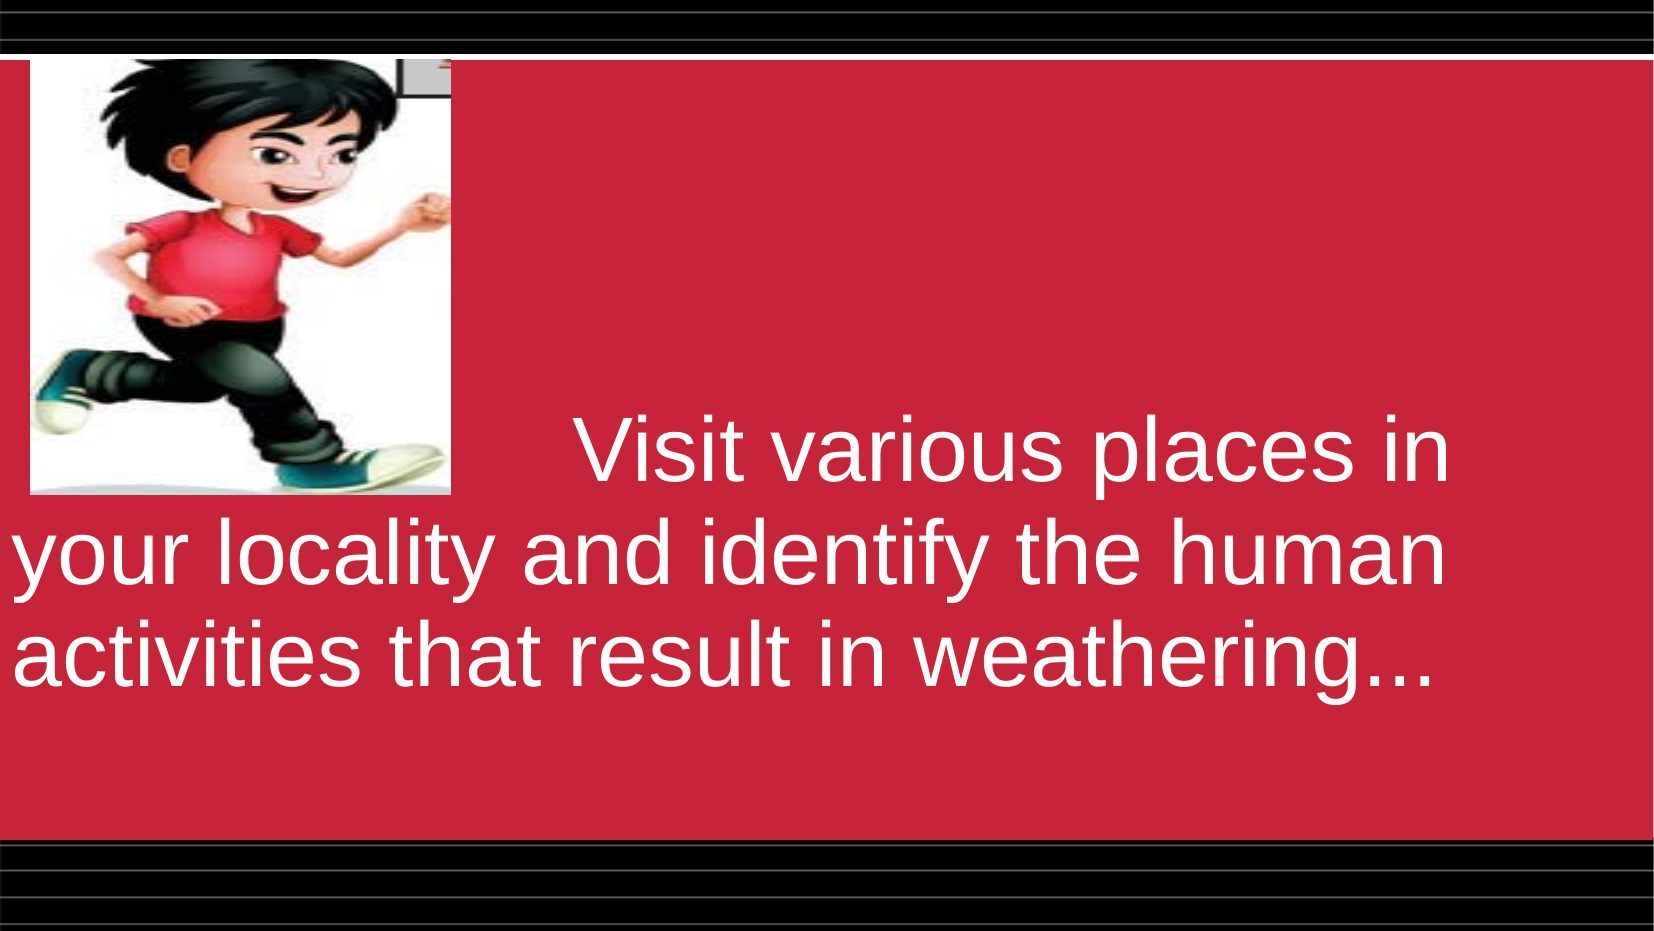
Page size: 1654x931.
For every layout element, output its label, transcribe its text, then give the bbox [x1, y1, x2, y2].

picture [0, 841, 1654, 931]
picture [30, 59, 451, 496]
title Visit various places in your locality and identify the human activities that result in weathering... [0, 60, 1654, 841]
picture [0, 0, 1654, 54]
